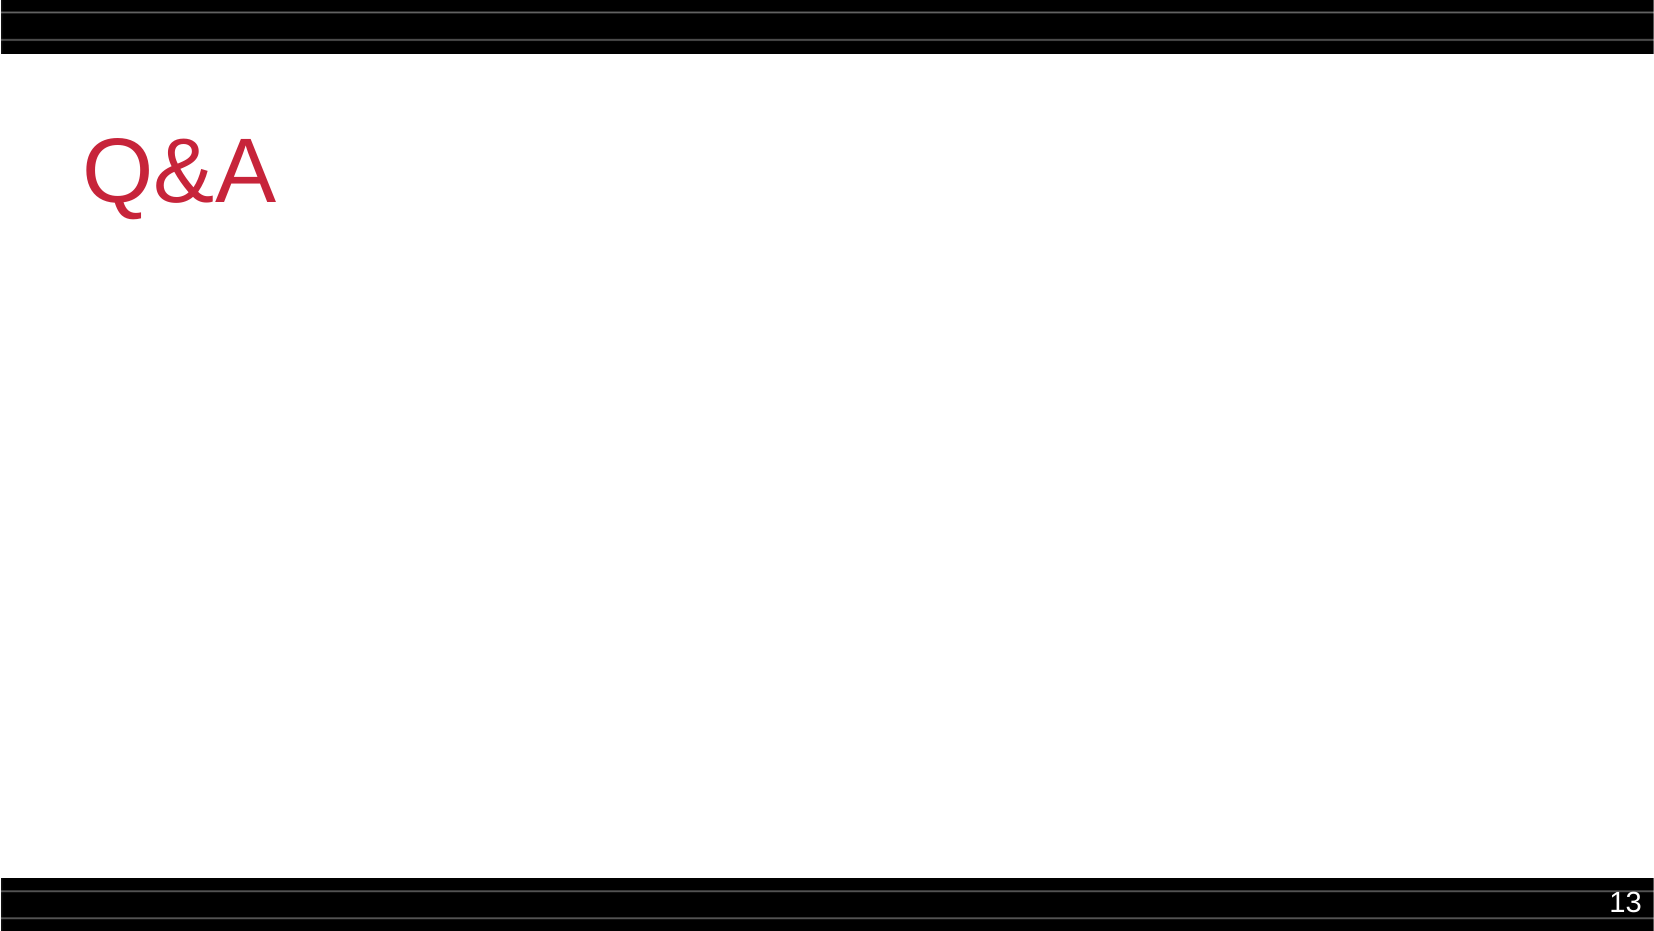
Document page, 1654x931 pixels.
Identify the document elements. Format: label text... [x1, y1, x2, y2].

picture [1, 0, 1654, 54]
title Q&A [82, 92, 1571, 249]
picture [1, 878, 1654, 931]
